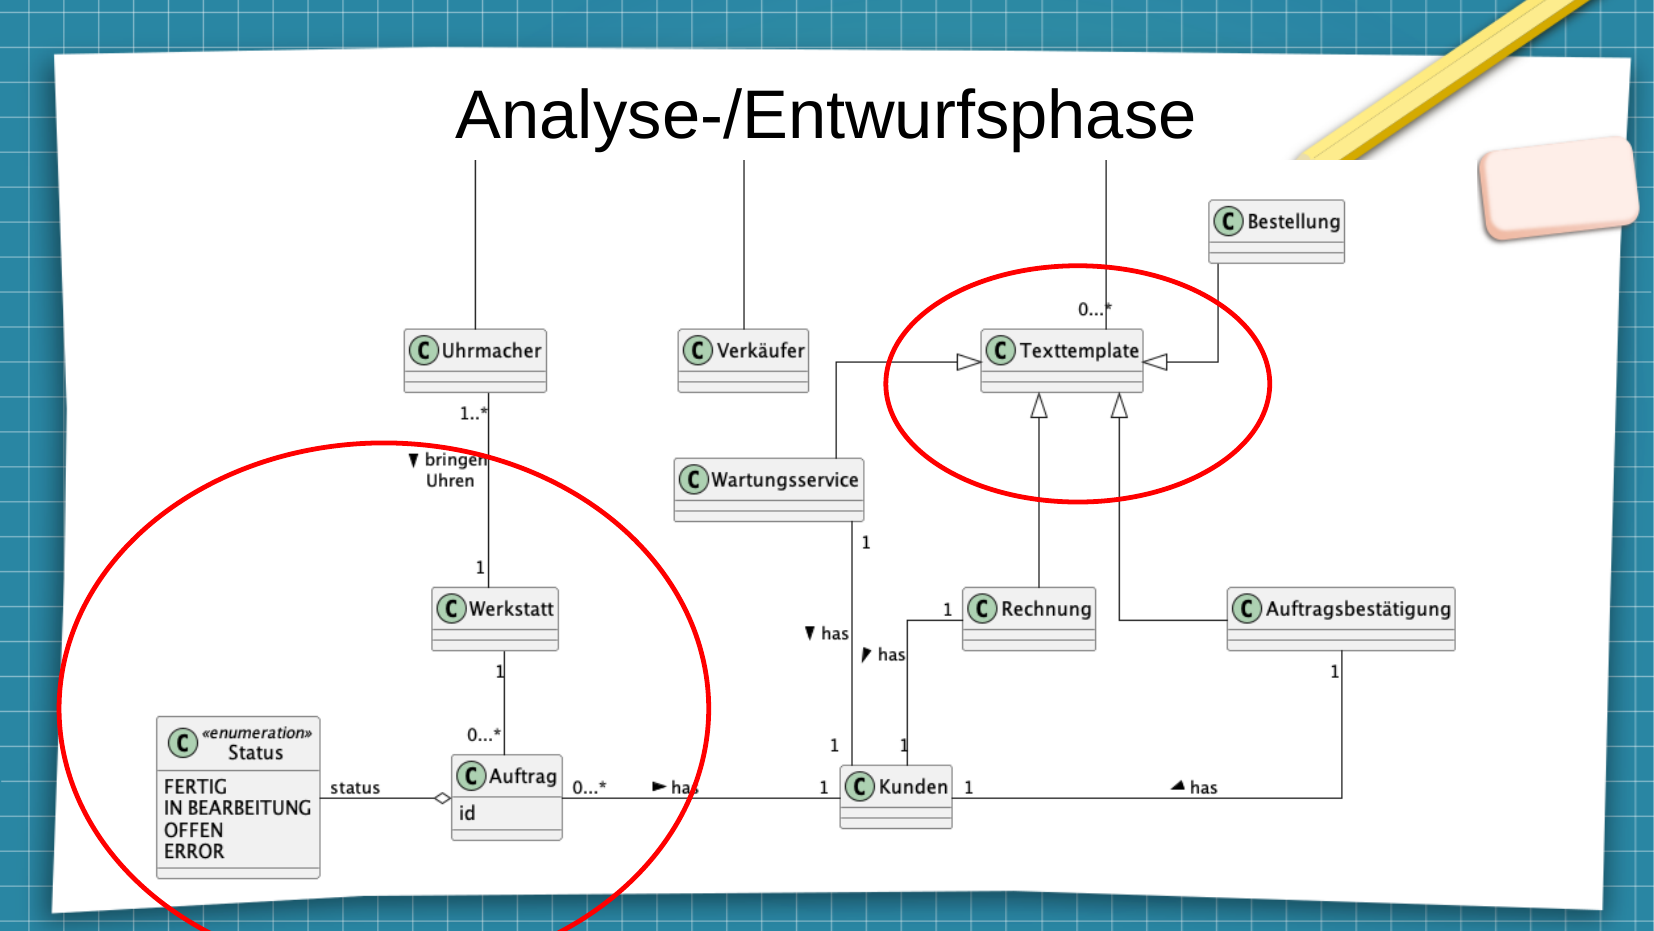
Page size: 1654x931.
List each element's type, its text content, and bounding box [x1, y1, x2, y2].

text_box [59, 442, 709, 931]
picture [0, 0, 1654, 931]
text_box [885, 265, 1270, 503]
title Analyse-/Entwurfsphase [82, 37, 1571, 193]
